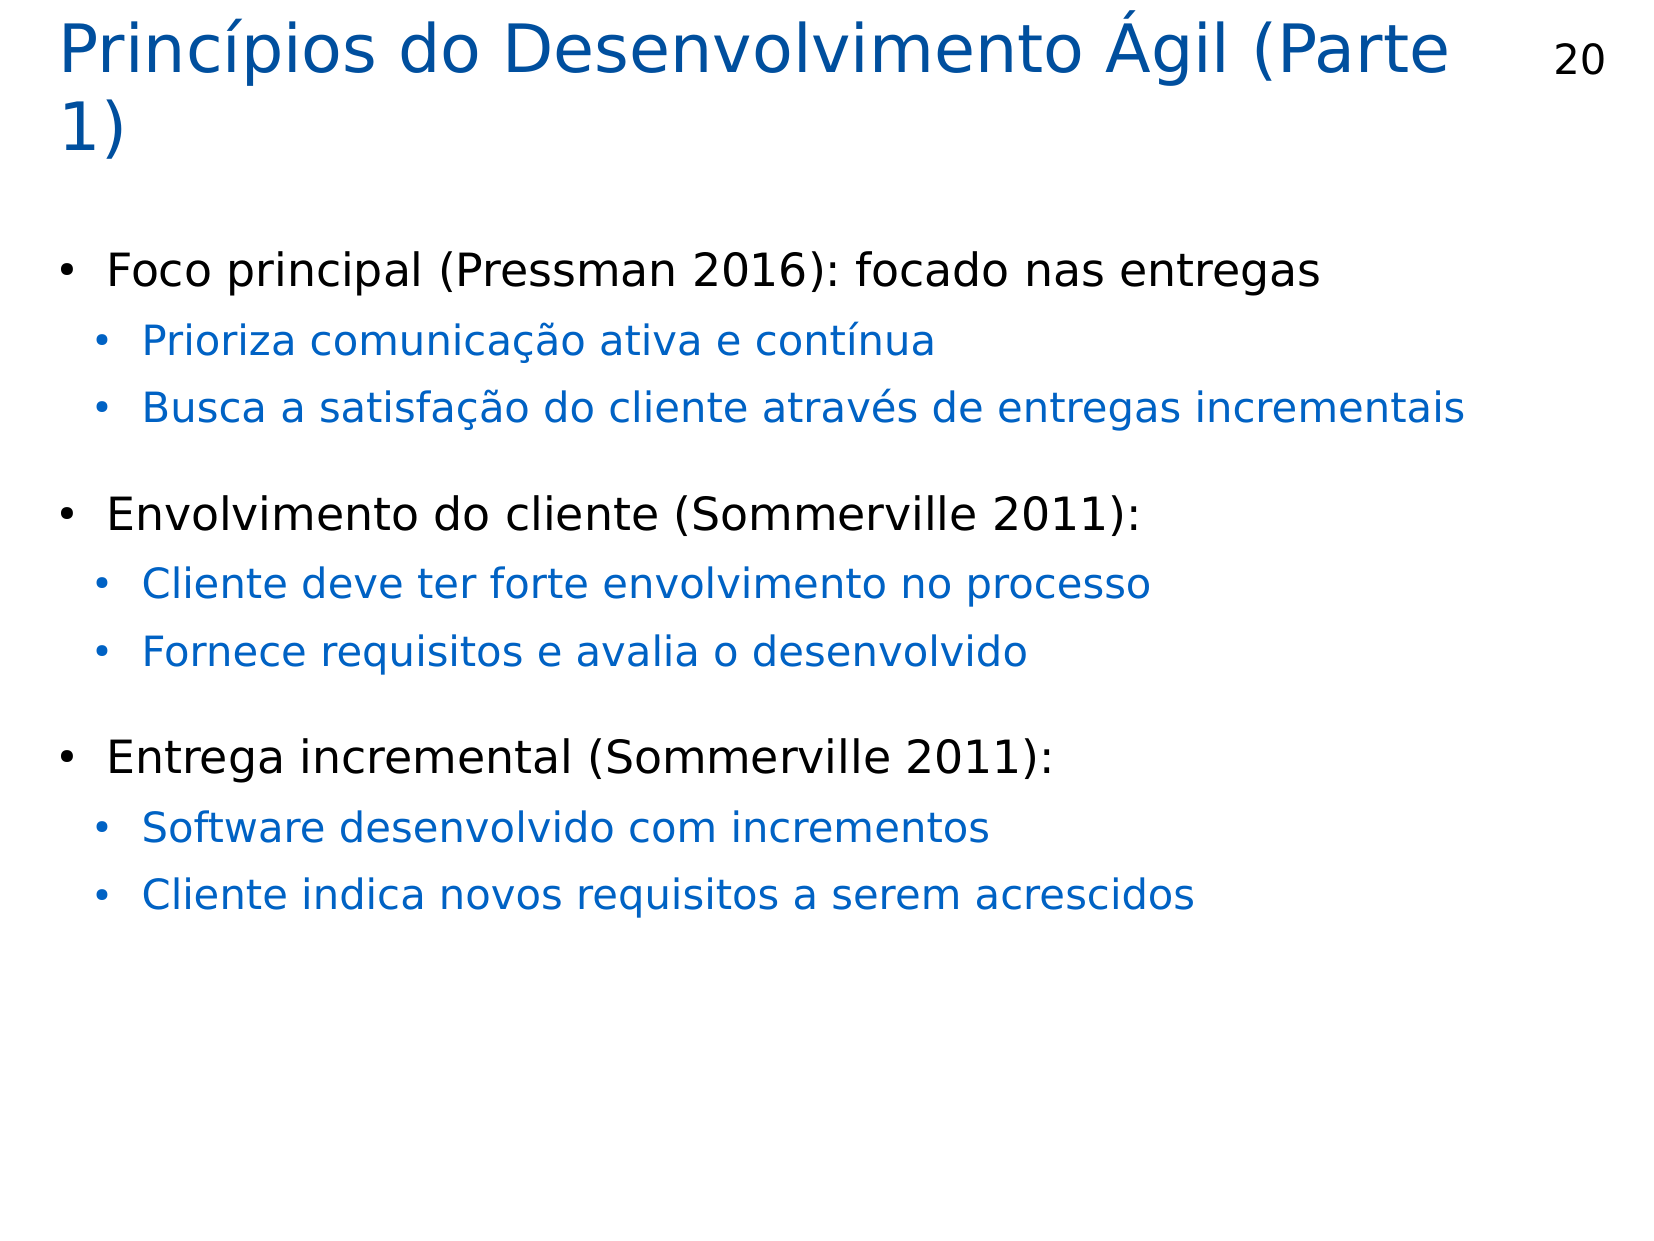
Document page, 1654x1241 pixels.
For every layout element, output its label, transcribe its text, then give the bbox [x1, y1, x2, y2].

list Foco principal (Pressman 2016): focado nas entregas Prioriza comunicação ativa e contínua Busca a satisfação do cliente através de entregas incrementais Envolvimento do cliente (Sommerville 2011): Cliente deve ter forte envolvimento no processo Fornece requisitos e avalia o desenvolvido Entrega incremental (Sommerville 2011): Software desenvolvido com incrementos Cliente indica novos requisitos a serem acrescidos [59, 236, 1595, 1211]
title Princípios do Desenvolvimento Ágil (Parte 1) [59, 10, 1506, 167]
